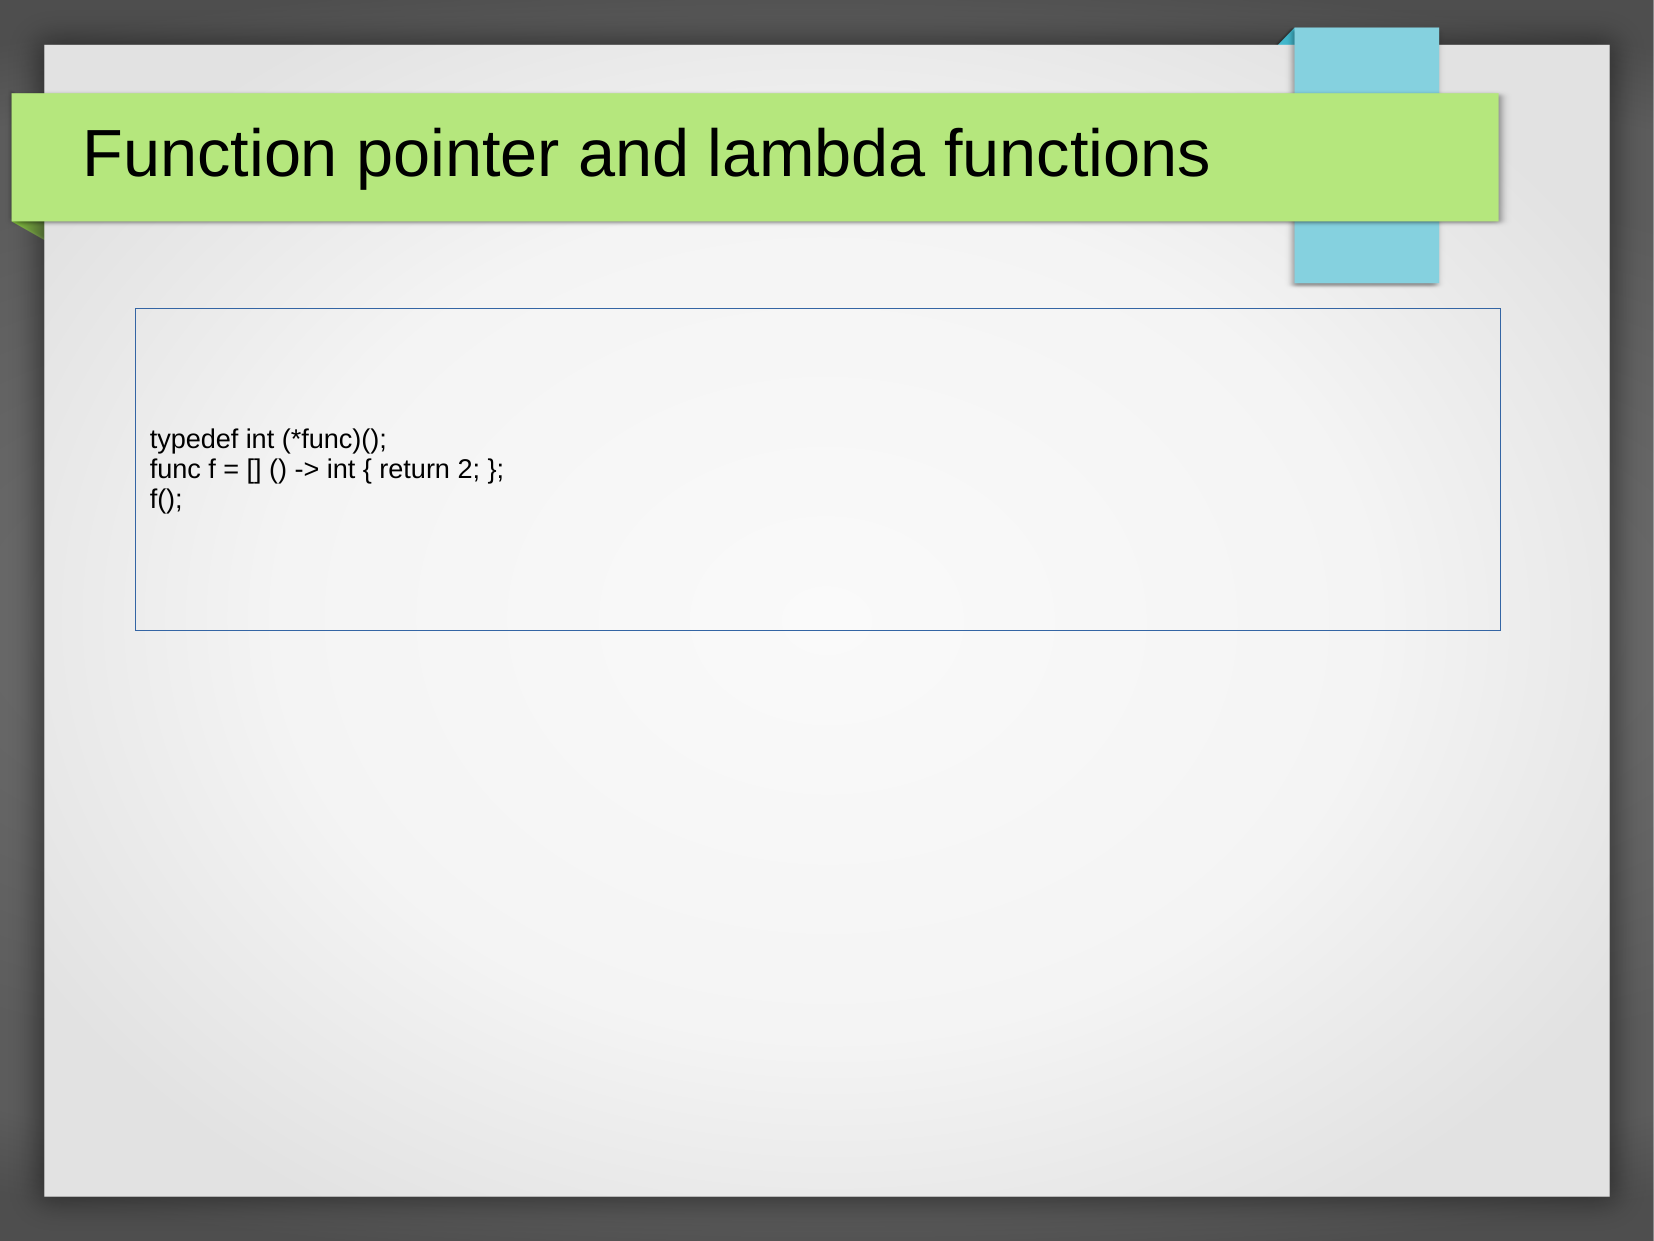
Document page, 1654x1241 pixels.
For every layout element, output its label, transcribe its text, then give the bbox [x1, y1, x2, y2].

picture [0, 0, 1654, 1241]
title Function pointer and lambda functions [82, 94, 1264, 213]
text_box typedef int (*func)(); func f = [] () -> int { return 2; }; f(); [135, 308, 1501, 631]
